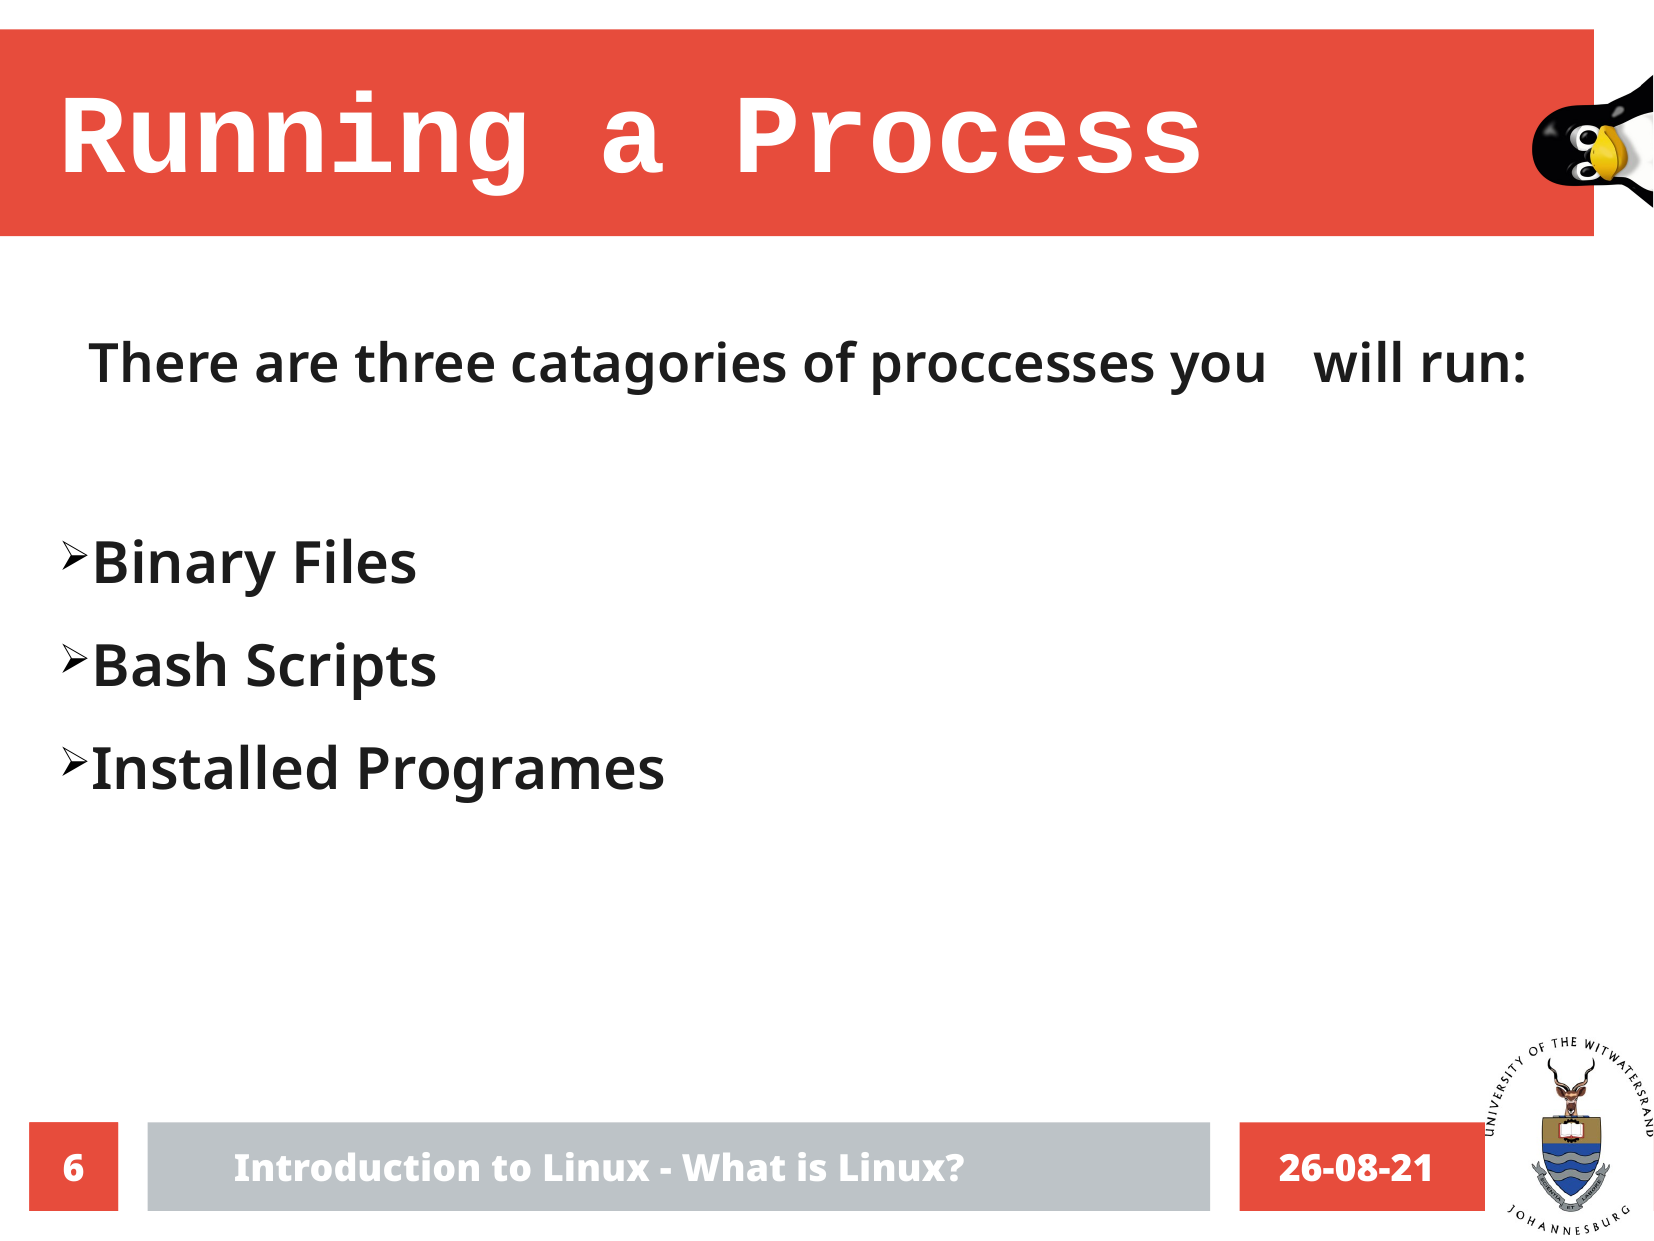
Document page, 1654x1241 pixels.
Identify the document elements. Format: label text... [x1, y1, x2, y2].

picture [1515, 24, 1654, 276]
title Running a Process [58, 59, 1594, 207]
list There are three catagories of proccesses you will run: Binary Files Bash Scripts Installed Programes [58, 324, 1565, 1093]
picture [1485, 1037, 1654, 1235]
